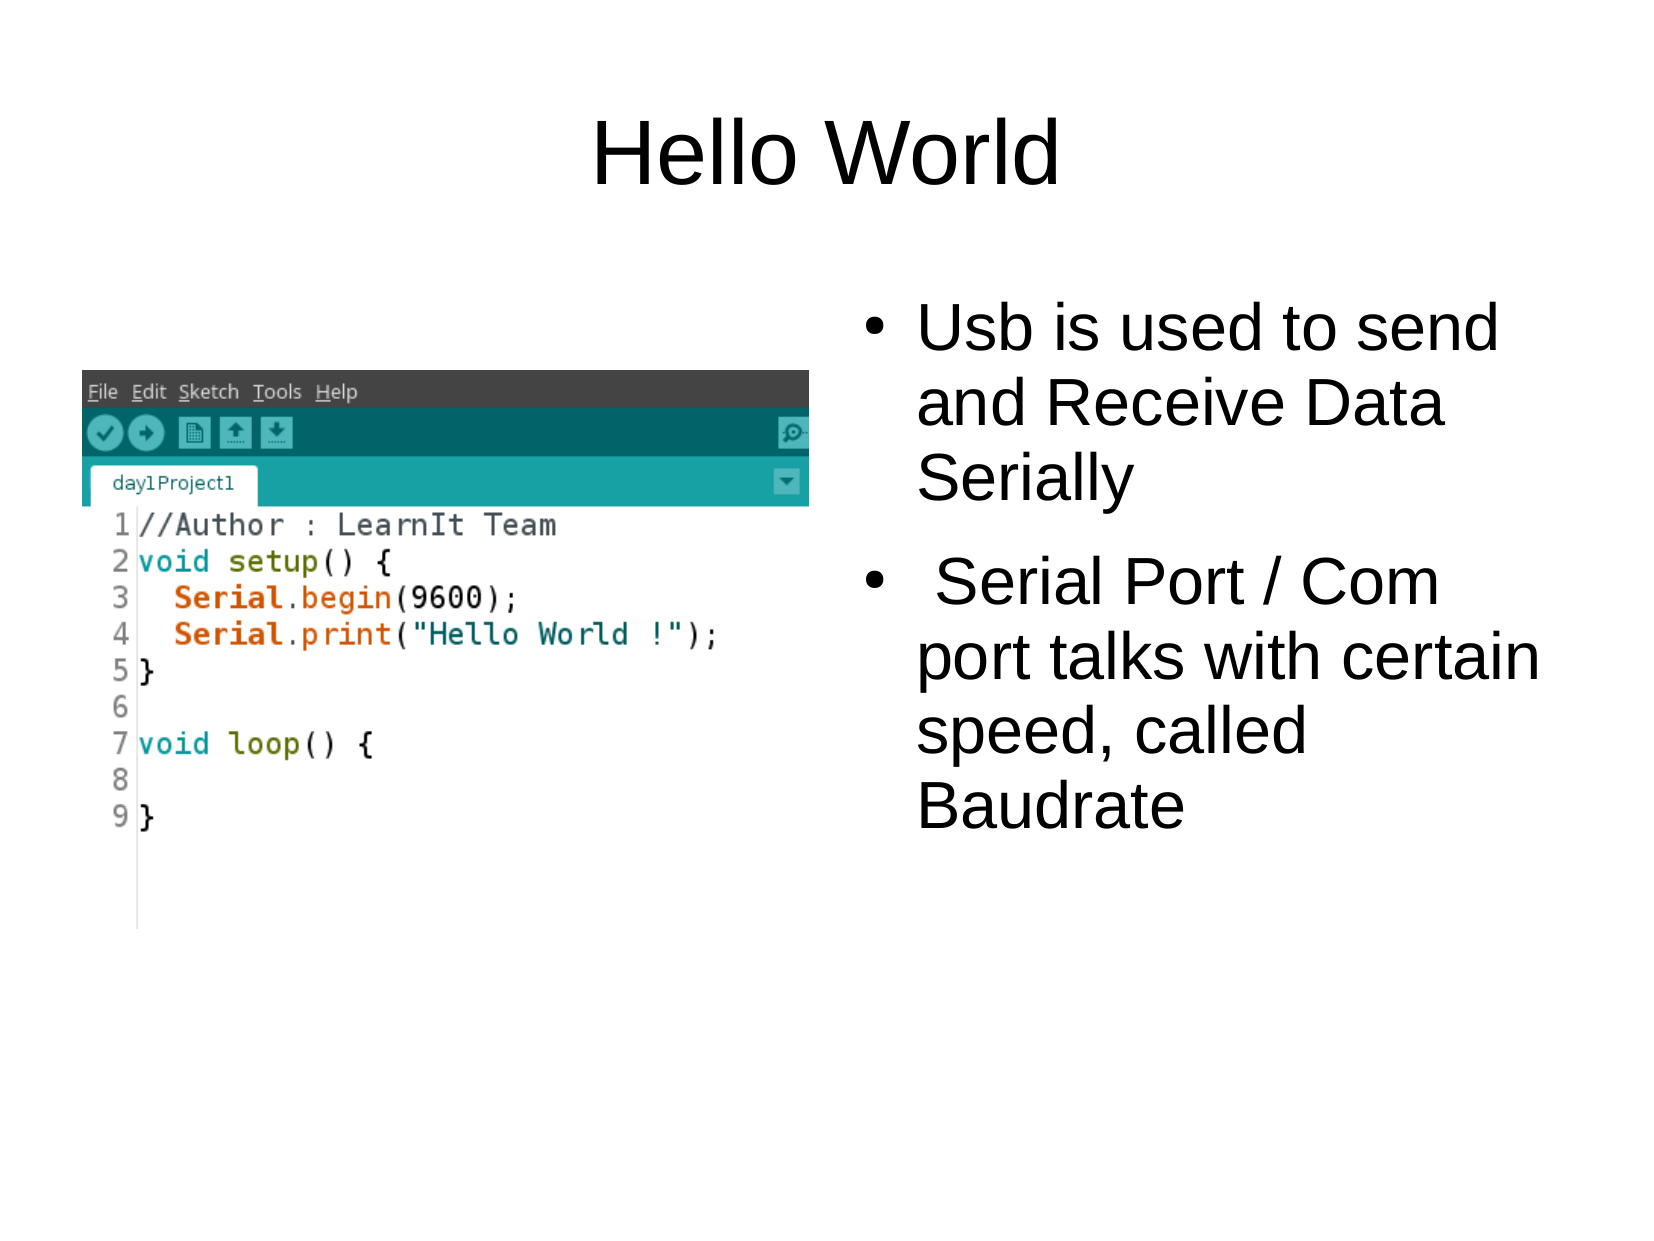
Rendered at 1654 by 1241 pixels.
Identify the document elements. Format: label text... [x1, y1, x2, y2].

picture [82, 370, 809, 929]
list Usb is used to send and Receive Data Serially Serial Port / Com port talks with certain speed, called Baudrate [845, 290, 1572, 1010]
title Hello World [82, 49, 1571, 257]
